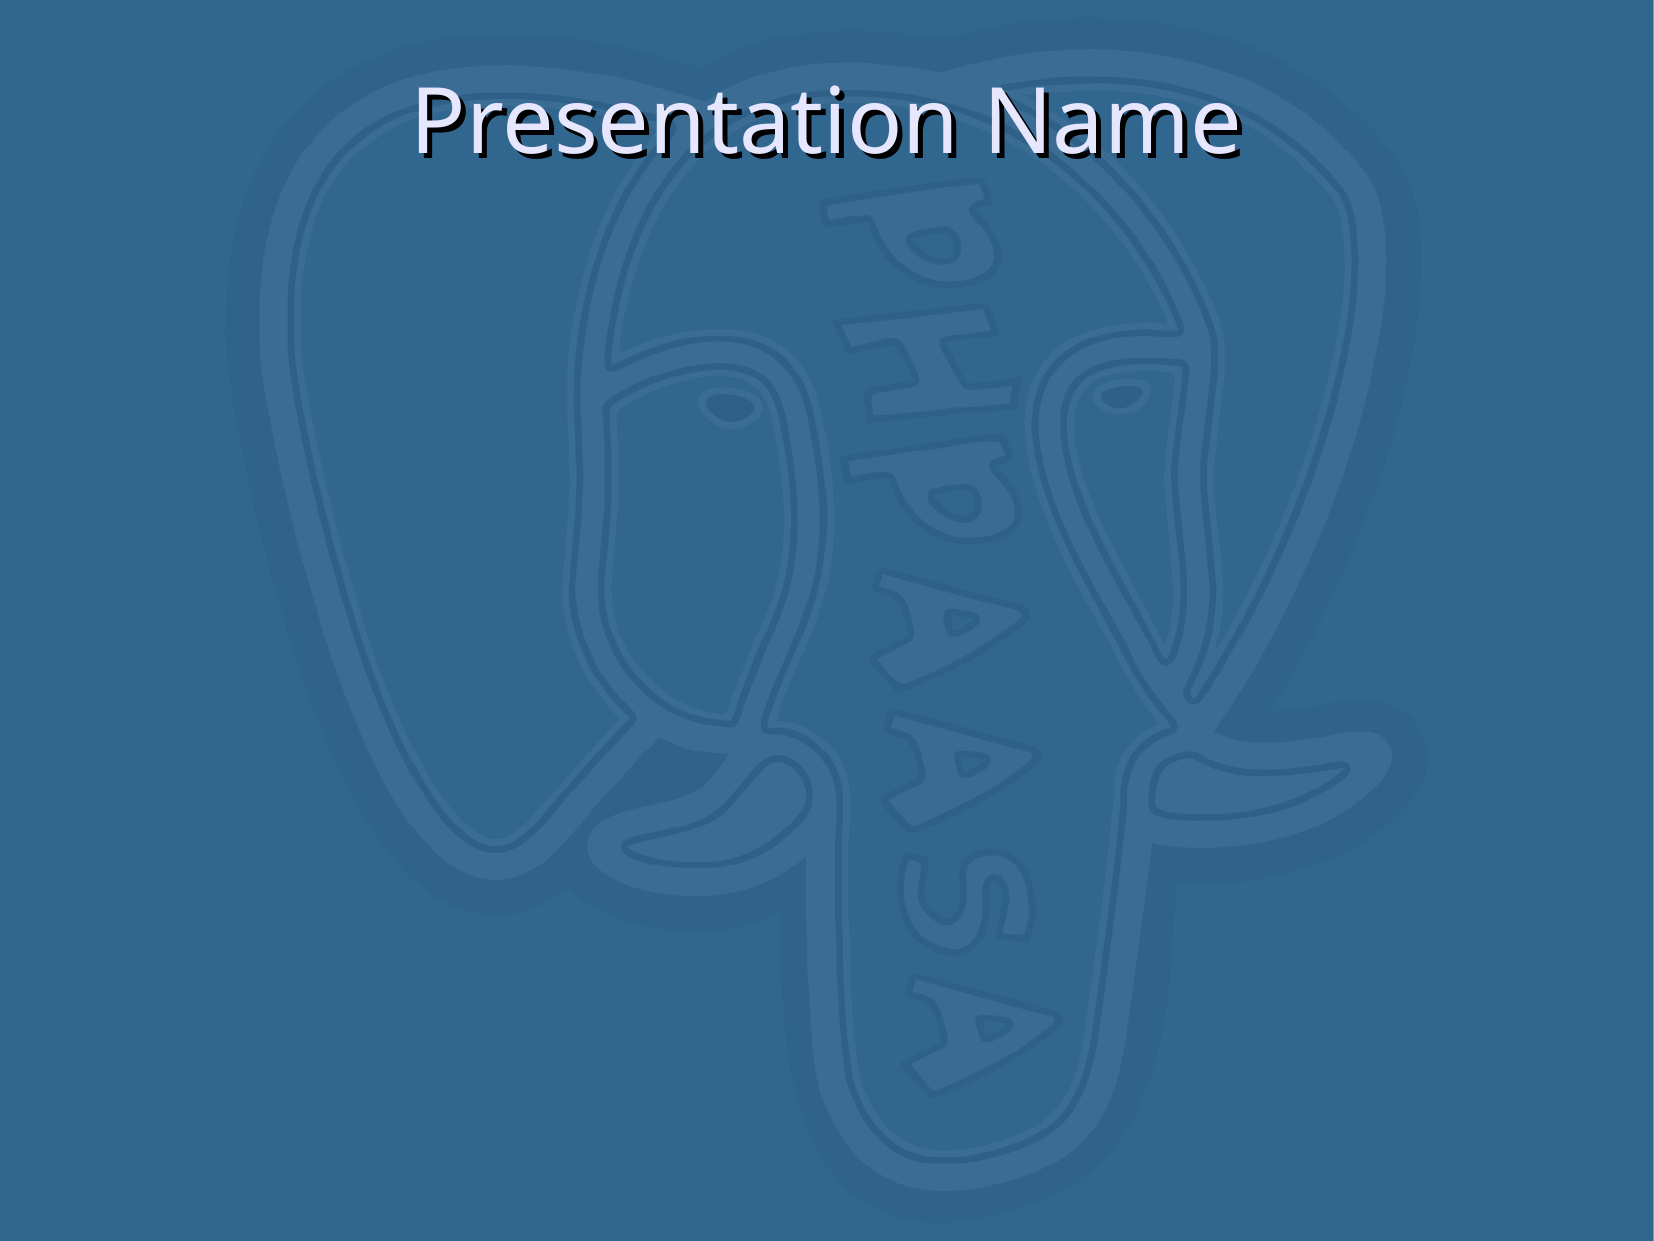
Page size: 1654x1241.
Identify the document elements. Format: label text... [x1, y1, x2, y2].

title Presentation Name [82, 49, 1571, 188]
picture [0, 0, 1654, 1241]
